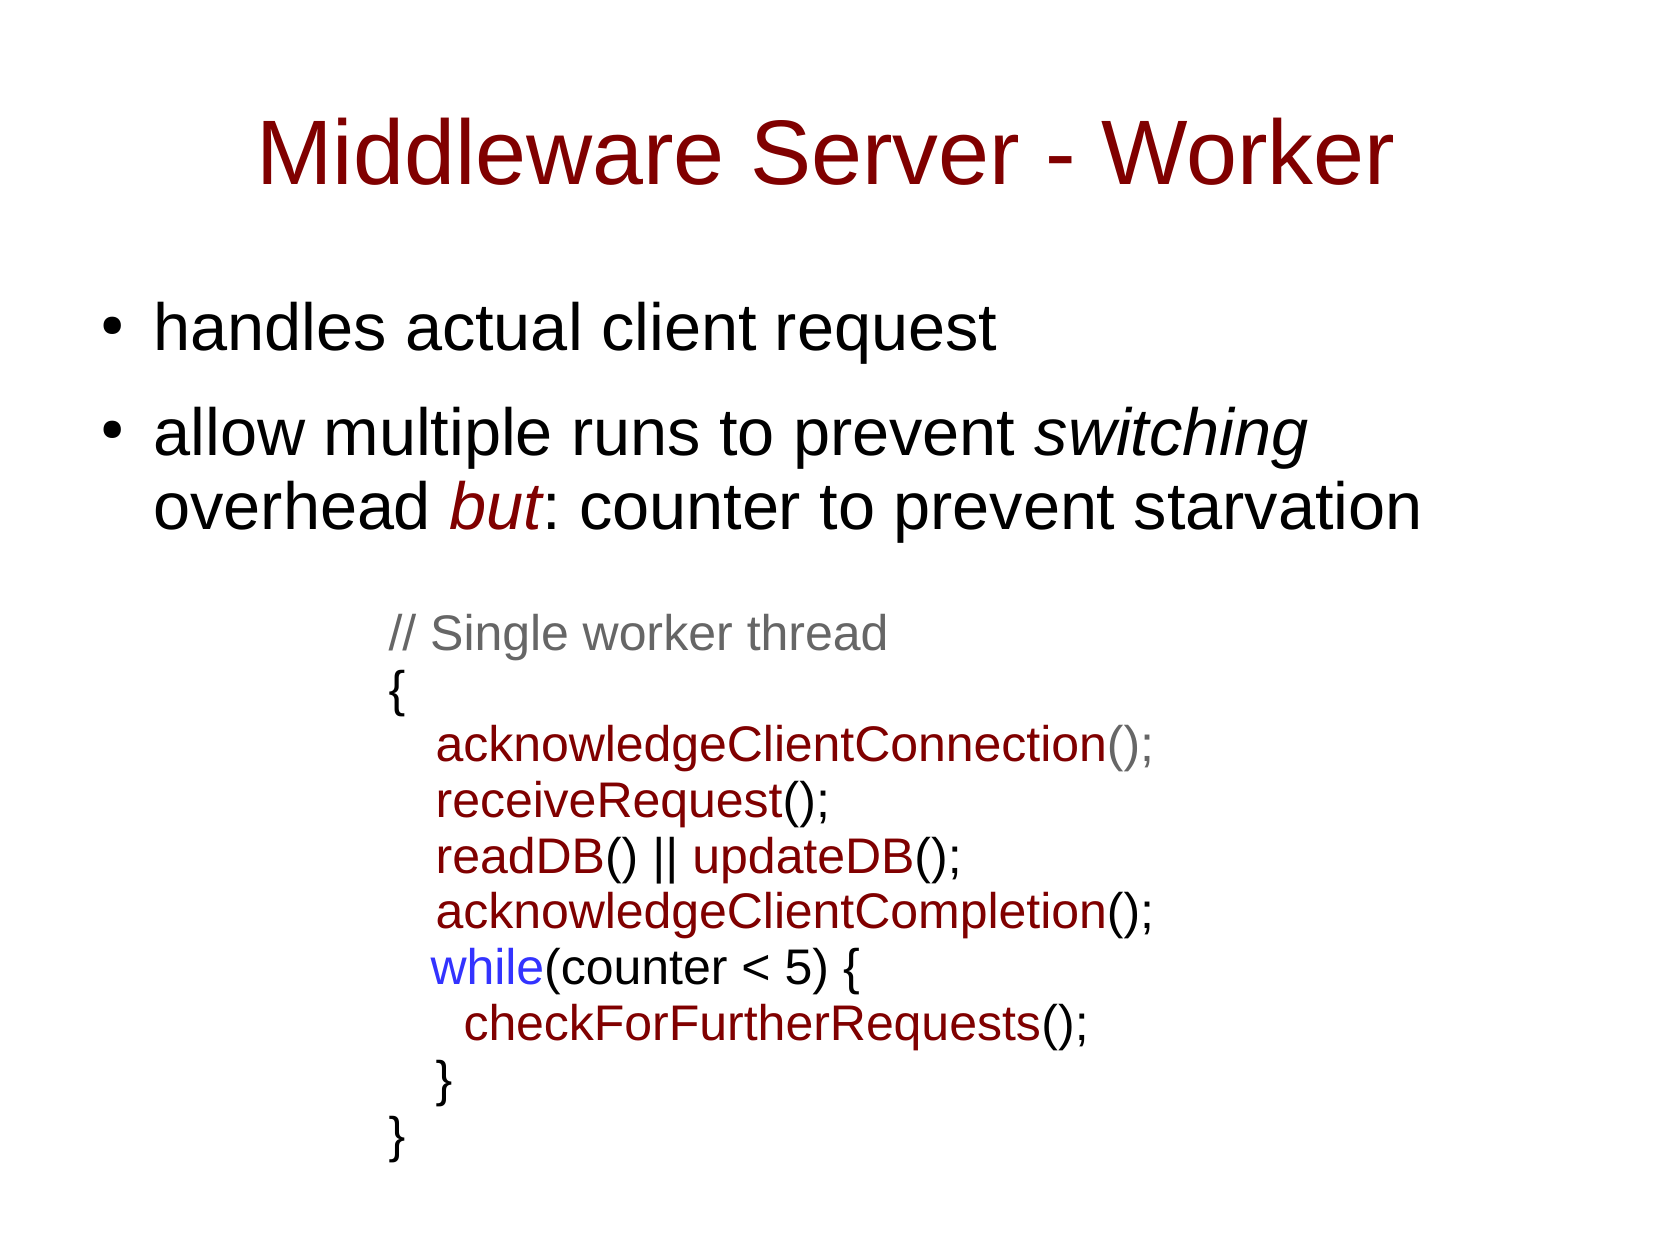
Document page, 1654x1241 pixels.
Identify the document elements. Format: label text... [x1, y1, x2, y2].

list handles actual client request allow multiple runs to prevent switching overhead but: counter to prevent starvation [82, 290, 1571, 1010]
title Middleware Server - Worker [82, 49, 1571, 257]
text_box // Single worker thread { acknowledgeClientConnection(); receiveRequest(); readDB() || updateDB(); acknowledgeClientCompletion(); while(counter < 5) { checkForFurtherRequests(); } } [345, 597, 1171, 1171]
